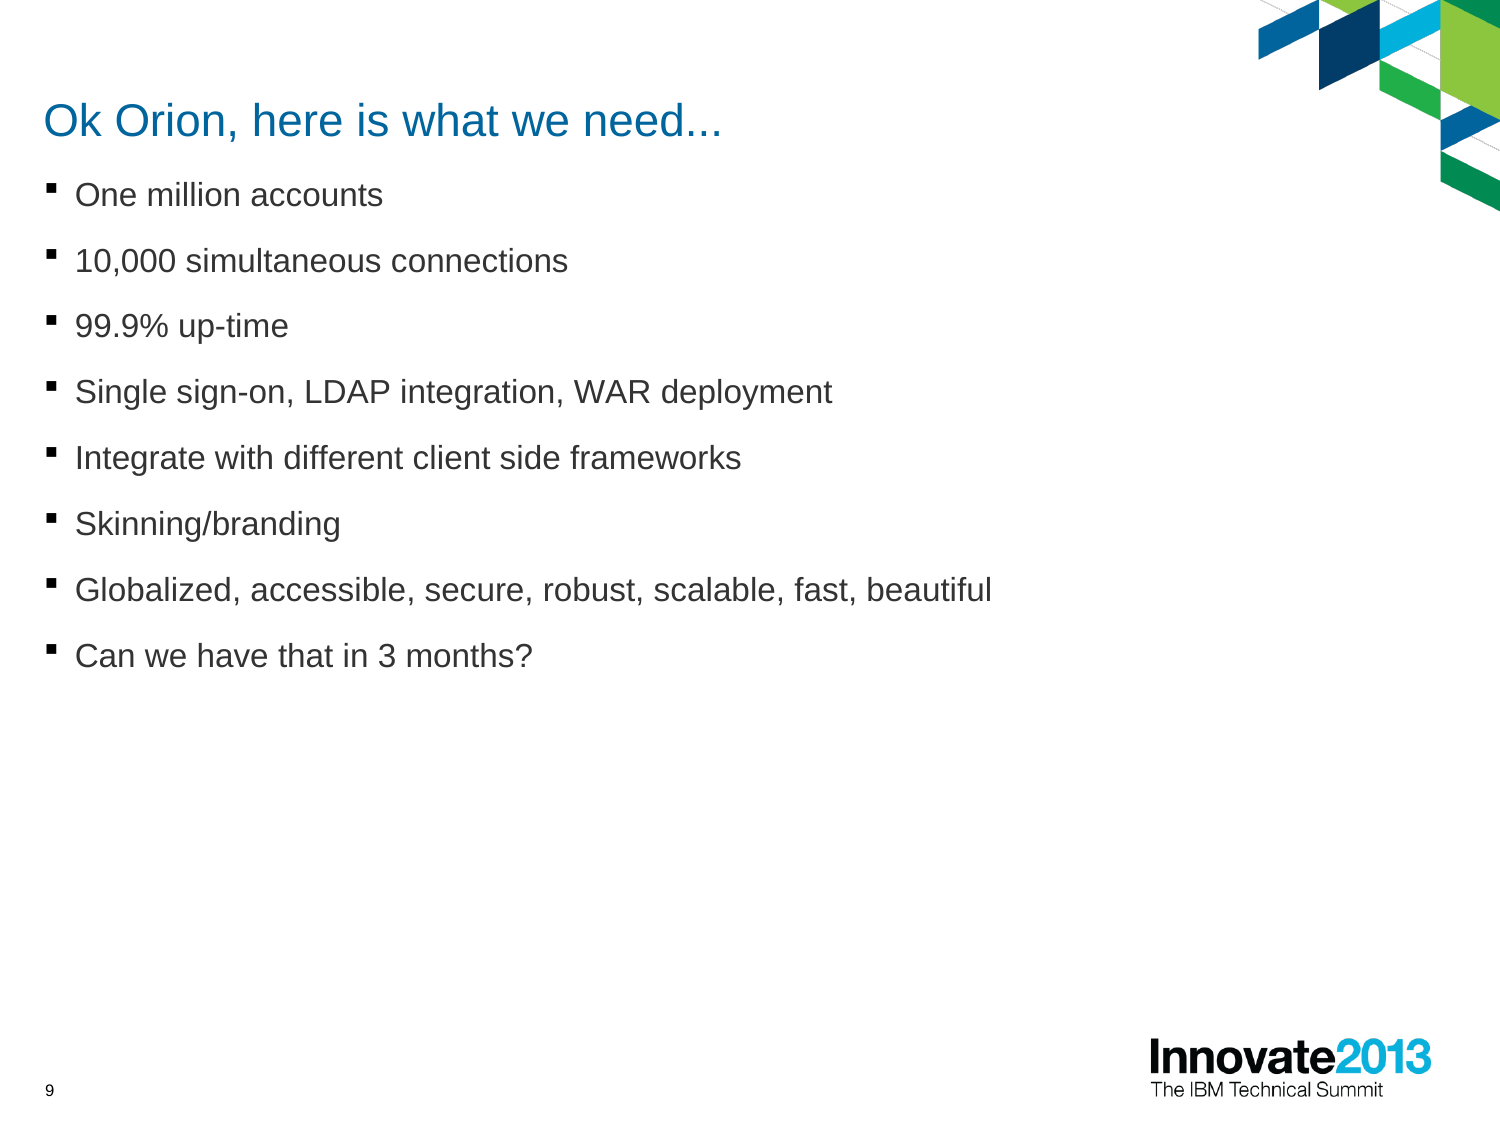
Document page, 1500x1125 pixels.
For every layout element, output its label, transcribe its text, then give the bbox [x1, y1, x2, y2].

list One million accounts 10,000 simultaneous connections 99.9% up-time Single sign-on, LDAP integration, WAR deployment Integrate with different client side frameworks Skinning/branding Globalized, accessible, secure, robust, scalable, fast, beautiful Can we have that in 3 months? [28, 160, 1439, 1007]
picture [1150, 1034, 1433, 1105]
title Ok Orion, here is what we need... [28, 87, 1247, 154]
picture [1254, 0, 1500, 219]
text_box <number> [29, 1072, 91, 1103]
